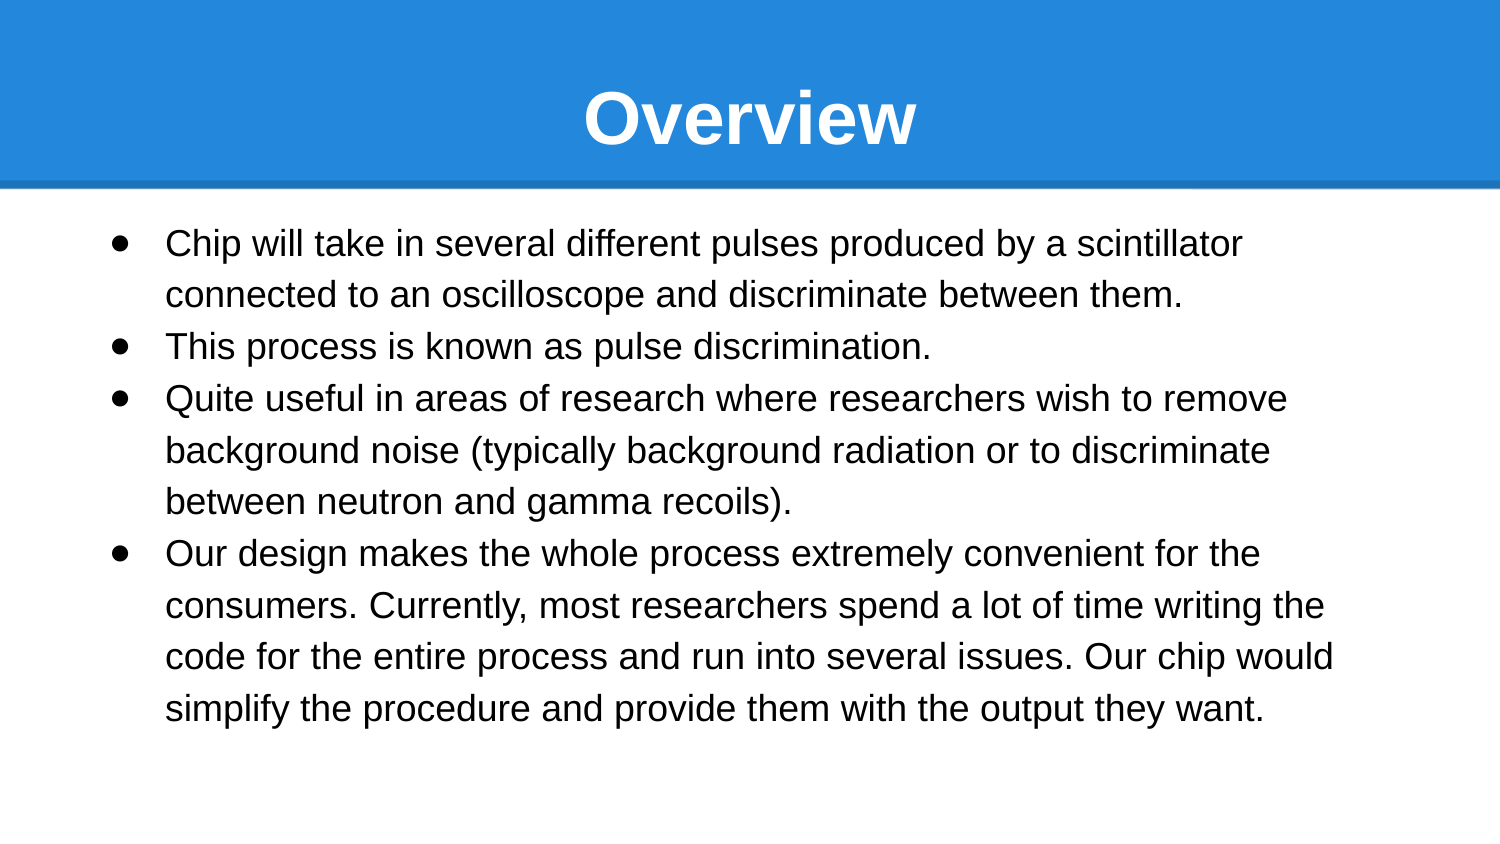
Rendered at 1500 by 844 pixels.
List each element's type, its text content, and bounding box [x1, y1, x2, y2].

list Chip will take in several different pulses produced by a scintillator connected to an oscilloscope and discriminate between them. This process is known as pulse discrimination. Quite useful in areas of research where researchers wish to remove background noise (typically background radiation or to discriminate between neutron and gamma recoils). Our design makes the whole process extremely convenient for the consumers. Currently, most researchers spend a lot of time writing the code for the entire process and run into several issues. Our chip would simplify the procedure and provide them with the output they want. [75, 196, 1425, 808]
title Overview [75, 33, 1425, 175]
